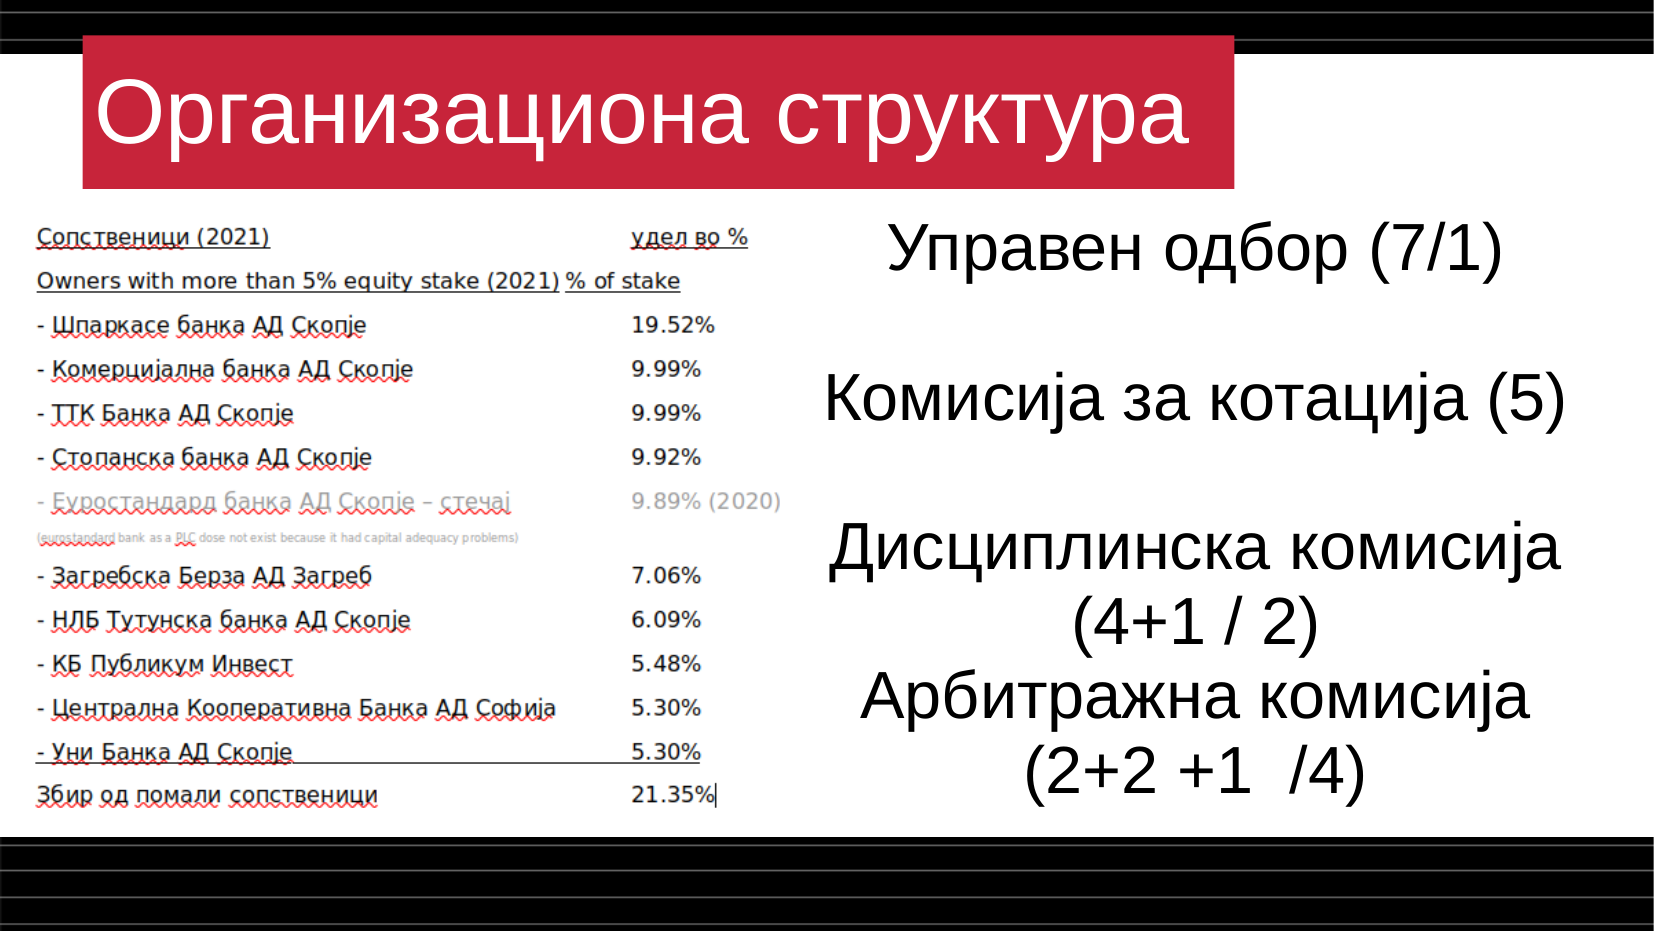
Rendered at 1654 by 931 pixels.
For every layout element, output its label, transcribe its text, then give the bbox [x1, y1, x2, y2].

subtitle Управен одбор (7/1) Комисија за котација (5) Дисциплинска комисија (4+1 / 2) Арбитражна комисија (2+2 +1 /4) [765, 210, 1628, 809]
title Организациона структура [82, 35, 1235, 189]
picture [0, 0, 1654, 54]
picture [0, 837, 1654, 931]
picture [30, 224, 784, 819]
